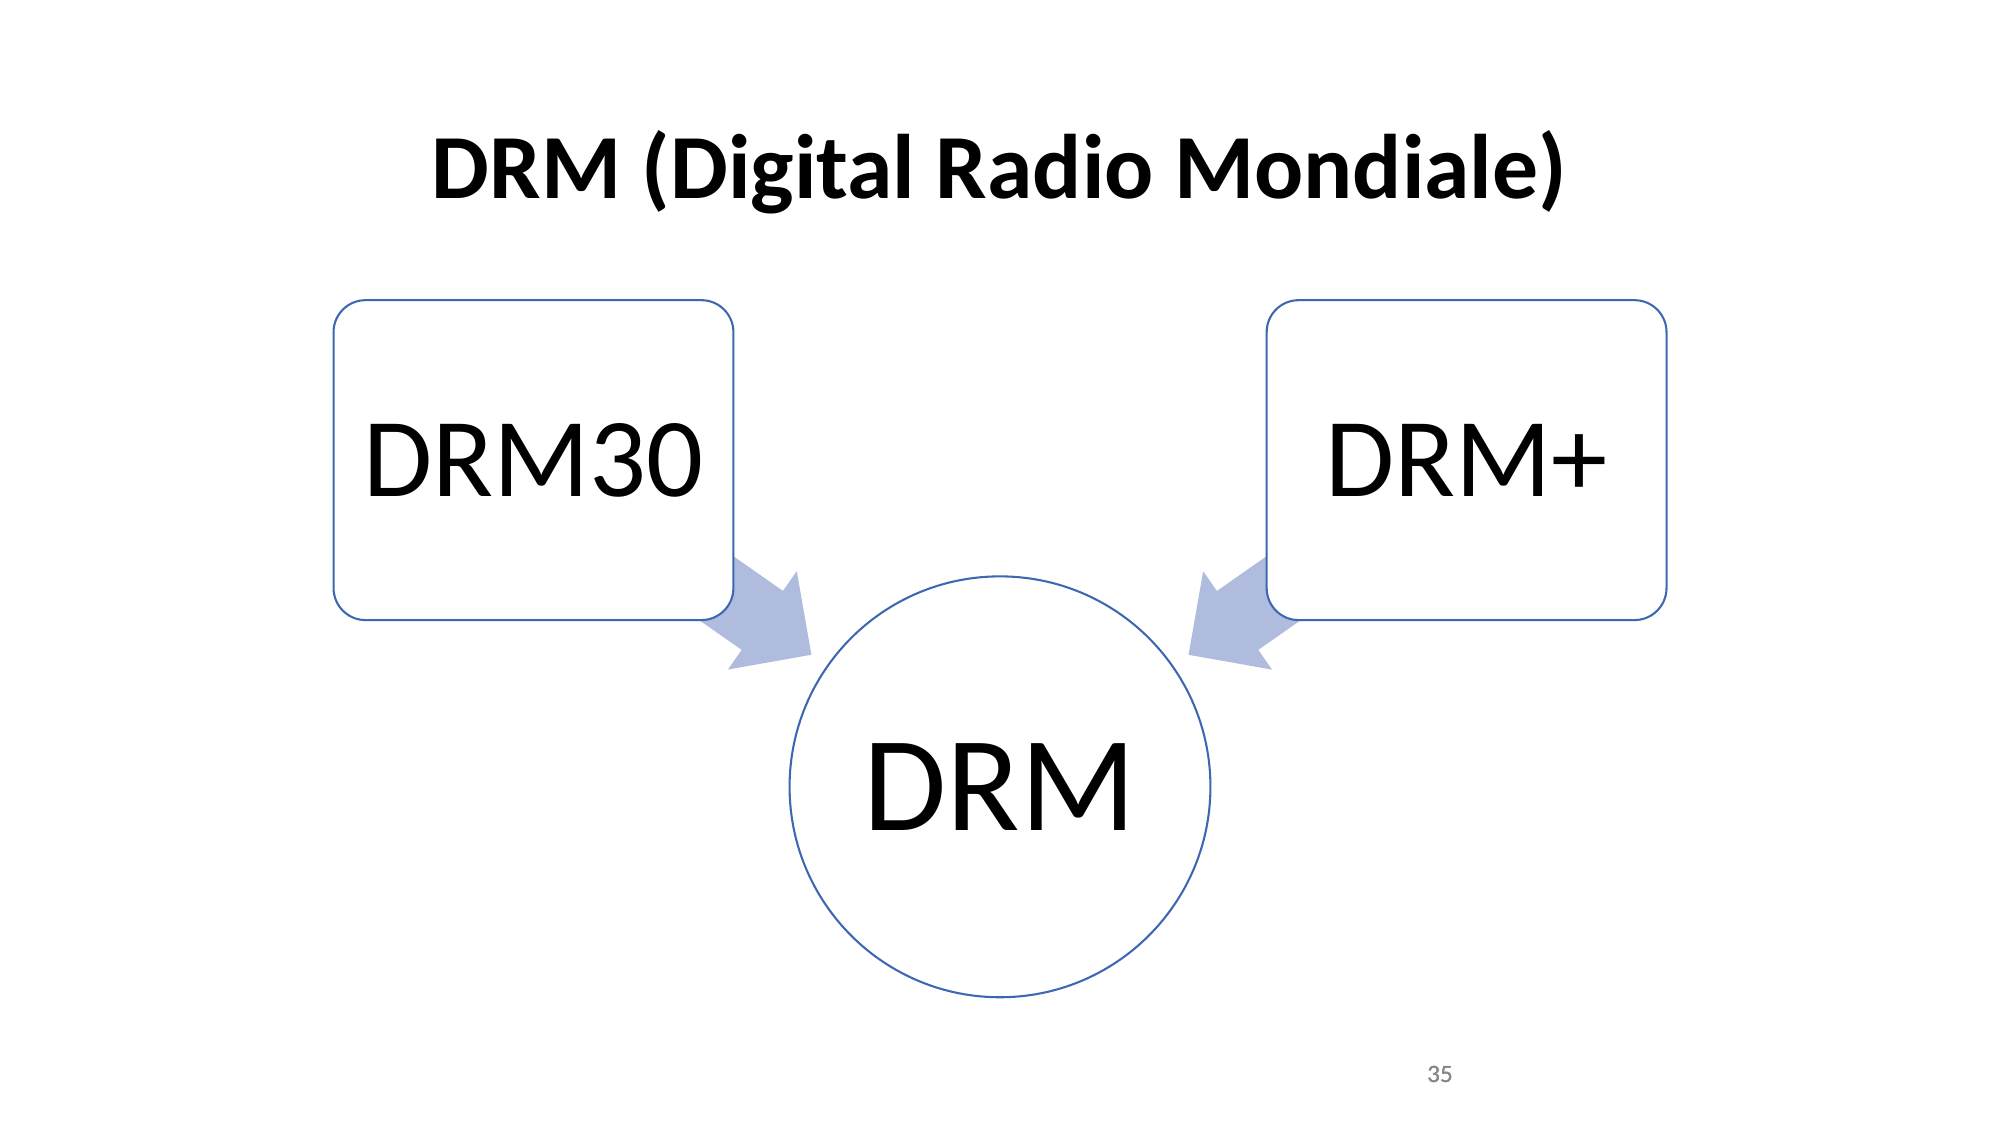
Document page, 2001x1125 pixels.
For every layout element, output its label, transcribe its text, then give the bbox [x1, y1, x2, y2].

title DRM (Digital Radio Mondiale) [137, 59, 1863, 278]
text_box [700, 556, 812, 670]
text_box DRM+ [1266, 300, 1667, 621]
text_box DRM30 [333, 300, 734, 621]
text_box DRM [789, 576, 1211, 998]
text_box [1188, 556, 1300, 670]
text_box [1412, 1042, 1863, 1103]
